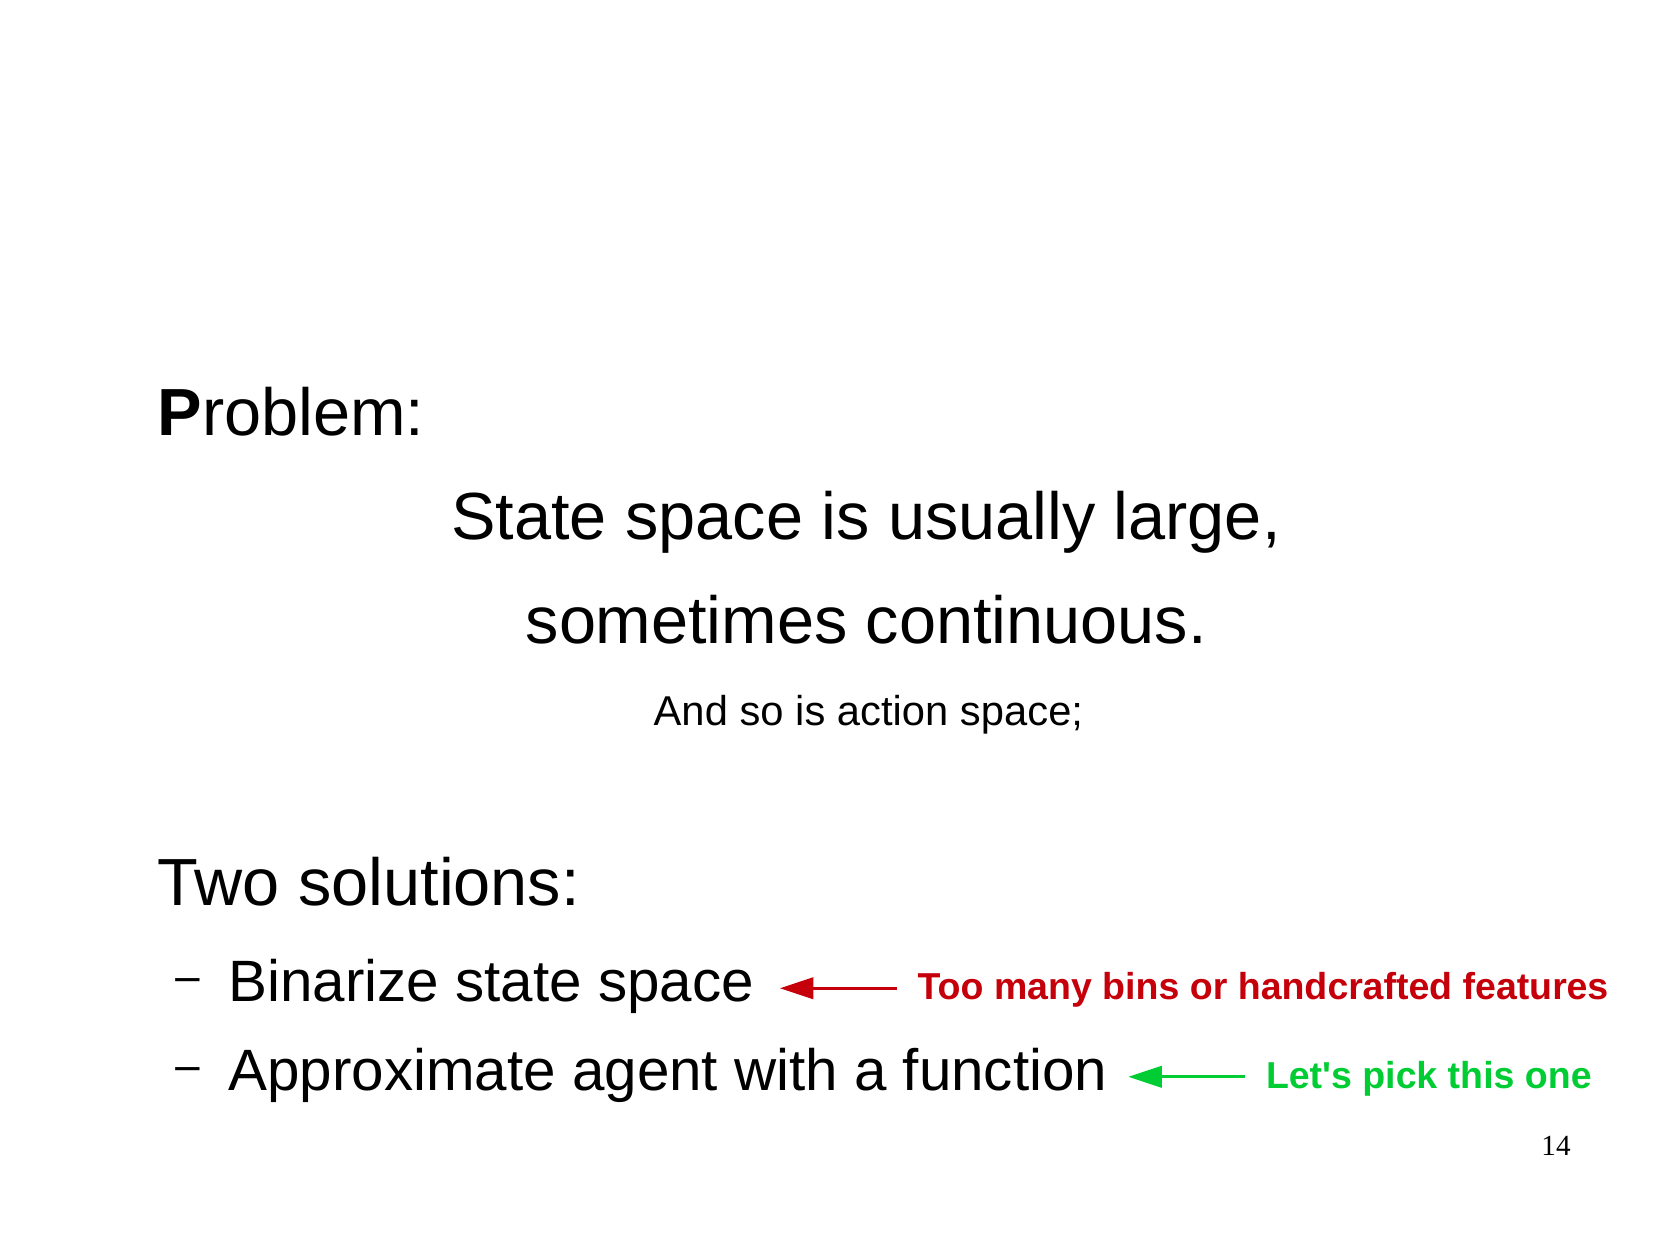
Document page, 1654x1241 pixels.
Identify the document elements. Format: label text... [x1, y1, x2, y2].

text_box Too many bins or handcrafted features [902, 958, 1624, 1016]
list Problem: State space is usually large, sometimes continuous. And so is action space; Two solutions: Binarize state space Approximate agent with a function [86, 375, 1576, 1241]
text_box Let's pick this one [1251, 1047, 1608, 1105]
